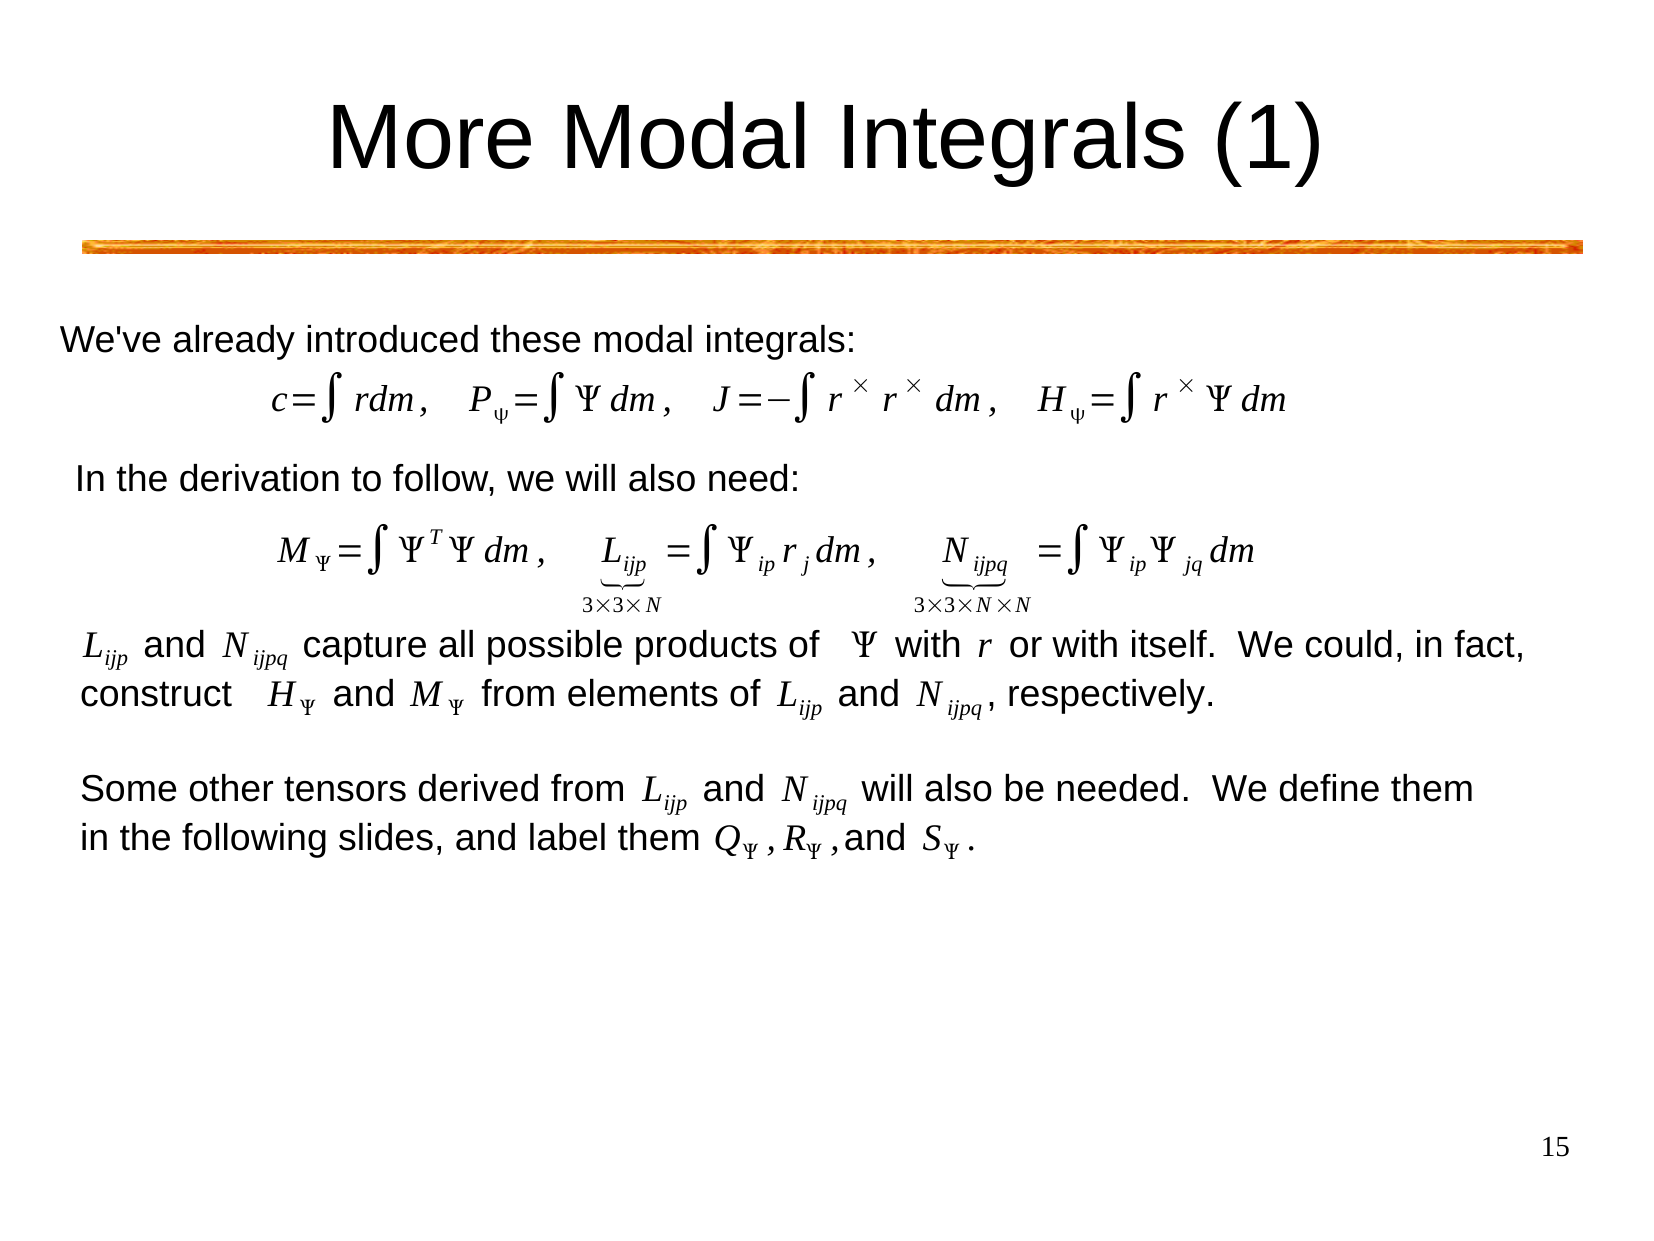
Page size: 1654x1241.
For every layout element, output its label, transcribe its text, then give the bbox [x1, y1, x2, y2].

picture [82, 240, 1583, 254]
text_box In the derivation to follow, we will also need: [60, 449, 818, 507]
chart [263, 370, 1293, 428]
title More Modal Integrals (1) [82, 56, 1571, 218]
chart [270, 521, 1261, 618]
text_box We've already introduced these modal integrals: [45, 310, 874, 368]
chart [73, 622, 1529, 867]
